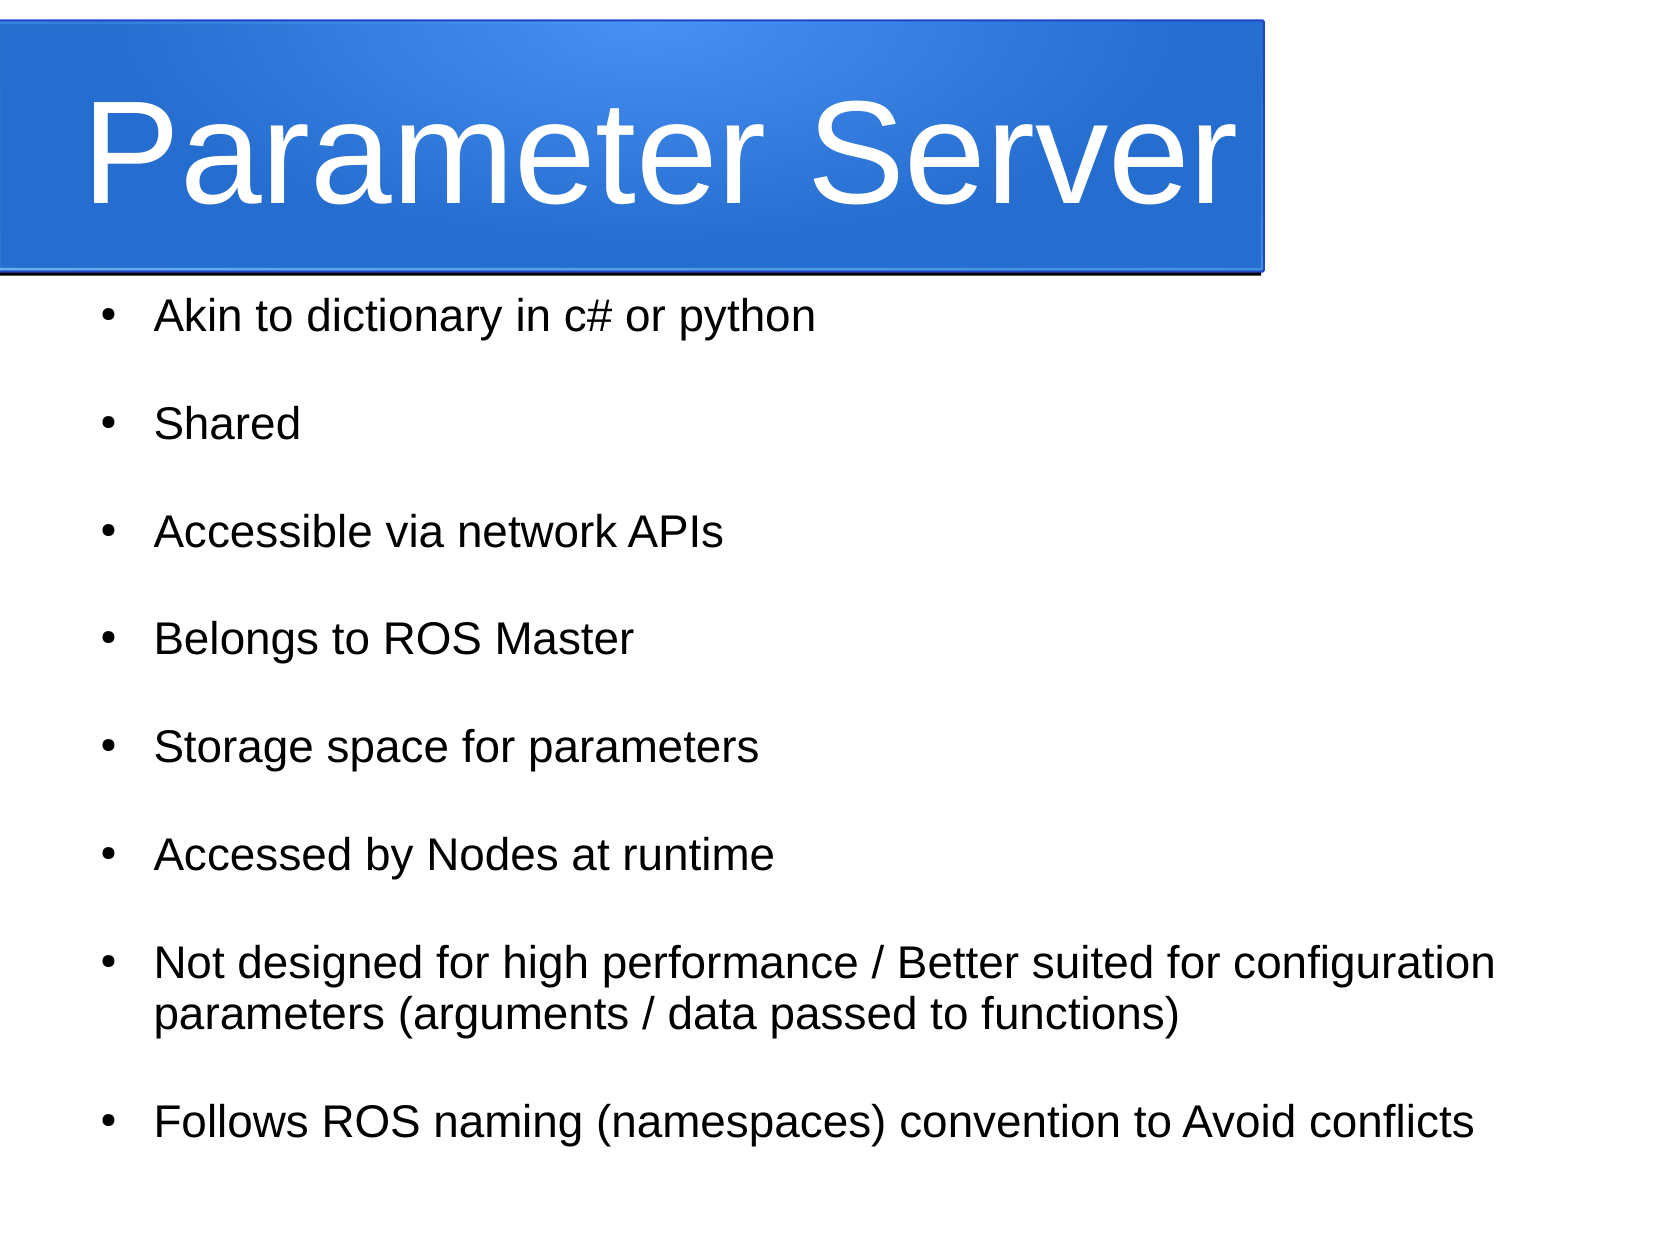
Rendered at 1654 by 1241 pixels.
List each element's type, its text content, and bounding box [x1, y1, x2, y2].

title Parameter Server [82, 49, 1250, 257]
list Akin to dictionary in c# or python Shared Accessible via network APIs Belongs to ROS Master Storage space for parameters Accessed by Nodes at runtime Not designed for high performance / Better suited for configuration parameters (arguments / data passed to functions) Follows ROS naming (namespaces) convention to Avoid conflicts [82, 290, 1571, 1216]
